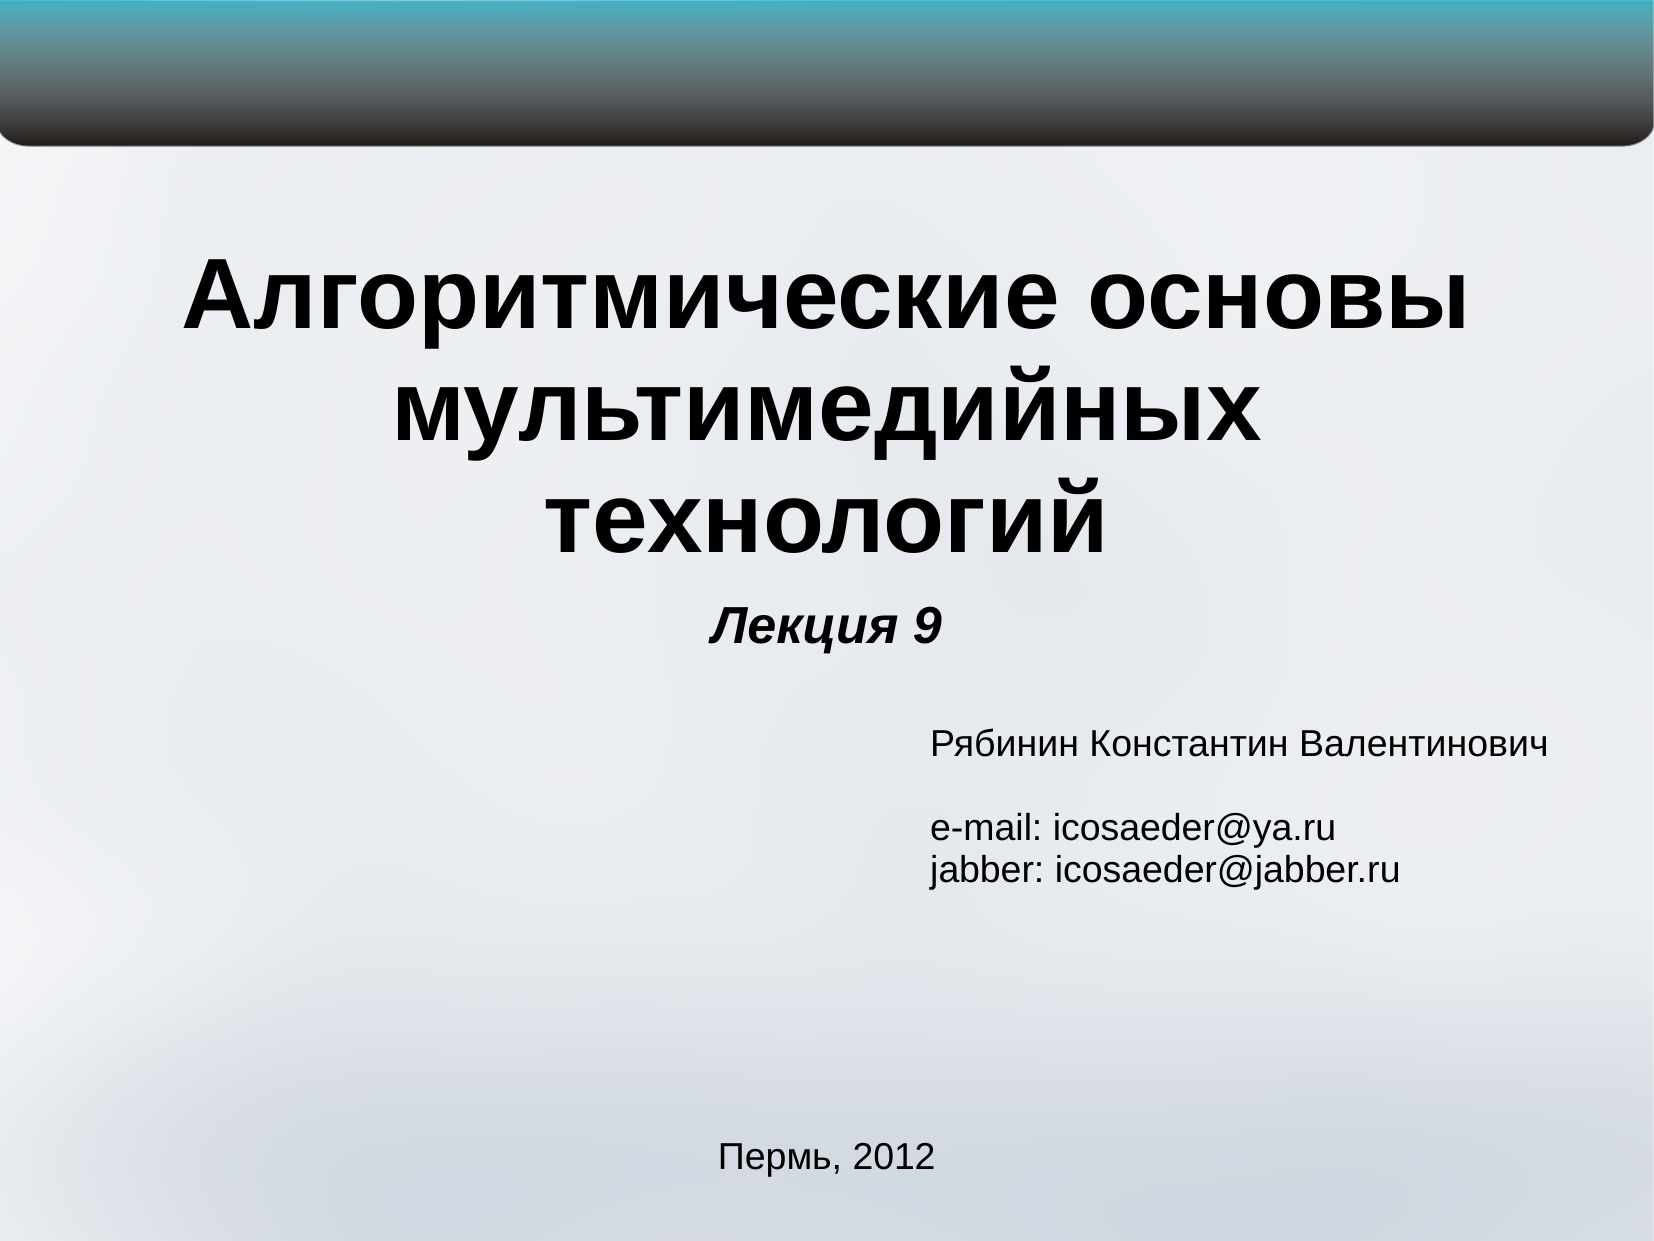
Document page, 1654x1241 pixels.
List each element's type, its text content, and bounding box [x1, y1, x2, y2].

text_box Алгоритмические основы мультимедийных технологий Лекция 9 [147, 230, 1506, 663]
picture [0, 0, 1654, 1241]
text_box Рябинин Константин Валентинович e-mail: icosaeder@ya.ru jabber: icosaeder@jabber.ru [915, 714, 1595, 898]
text_box Пермь, 2012 [590, 1128, 1063, 1186]
